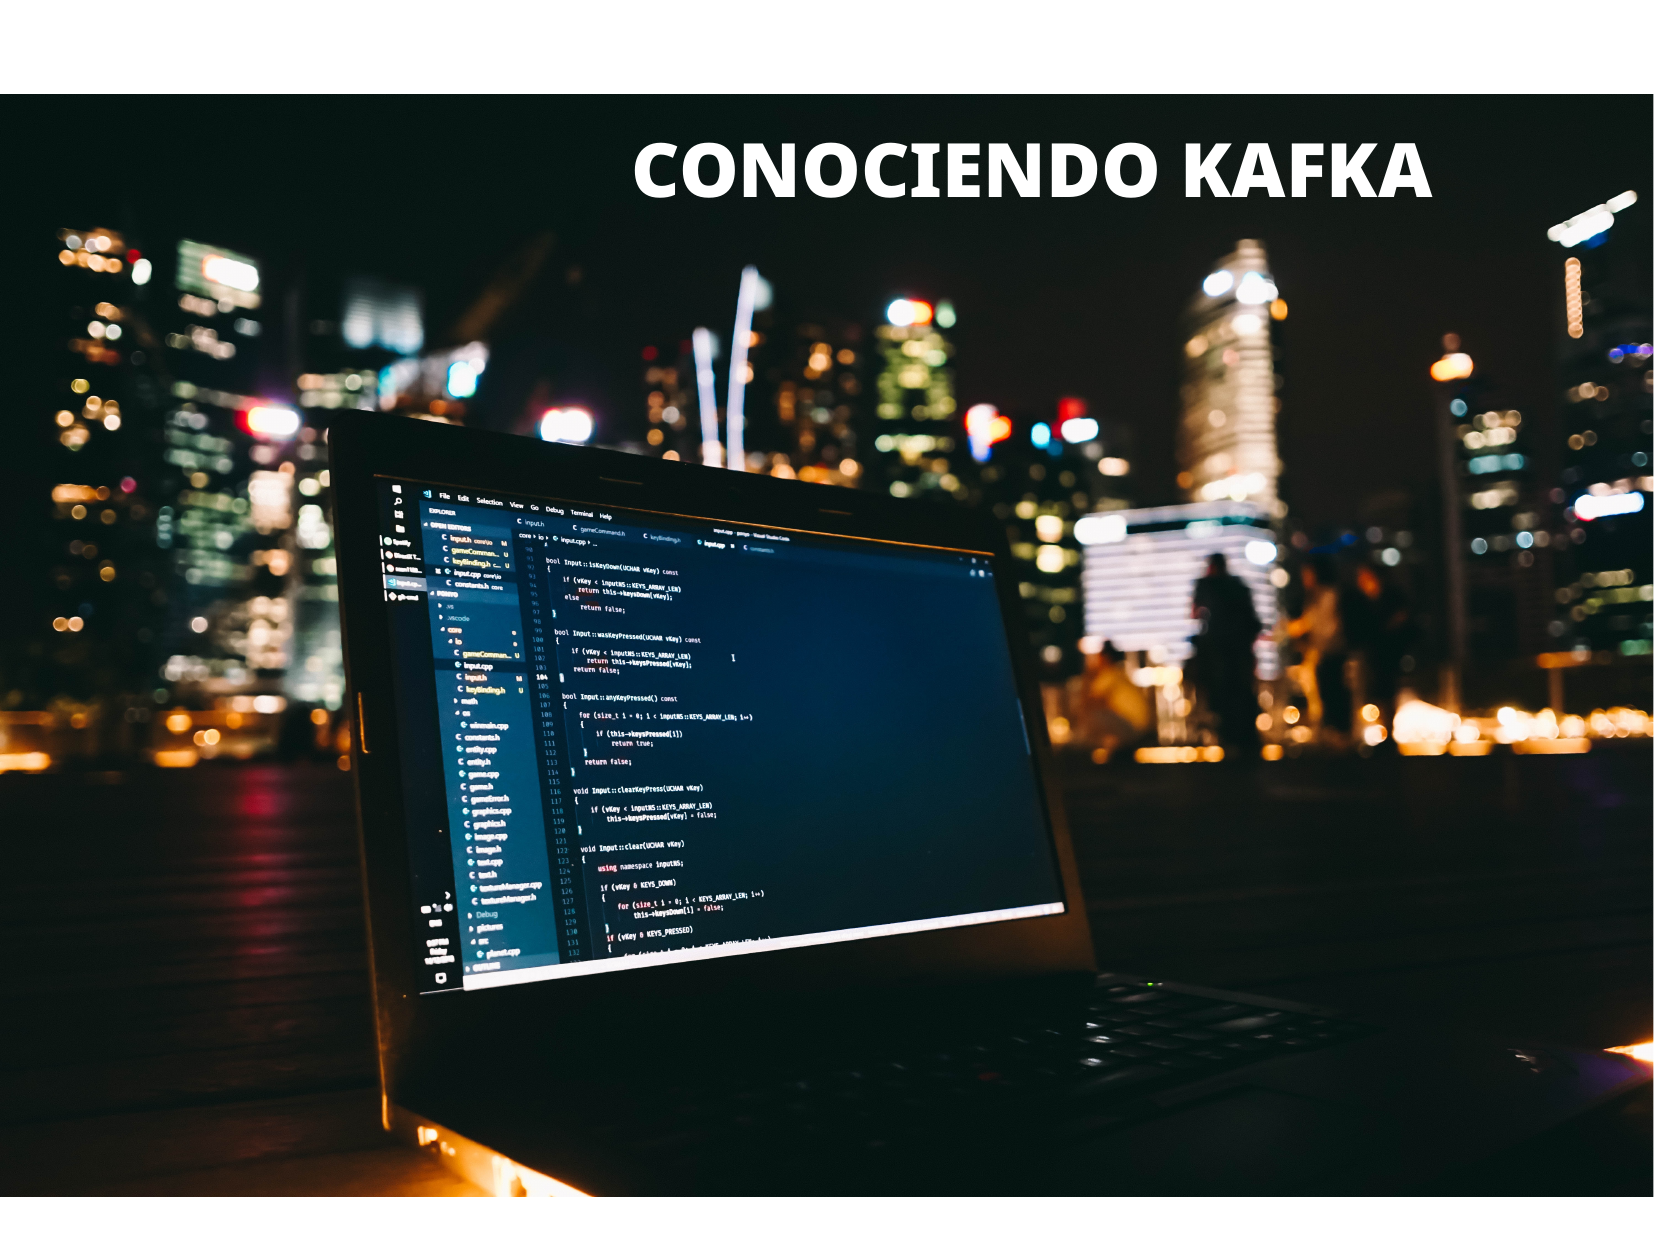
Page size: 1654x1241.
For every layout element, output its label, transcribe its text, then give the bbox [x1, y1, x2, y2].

title CONOCIENDO KAFKA [631, 94, 1518, 243]
picture [0, 94, 1654, 1197]
